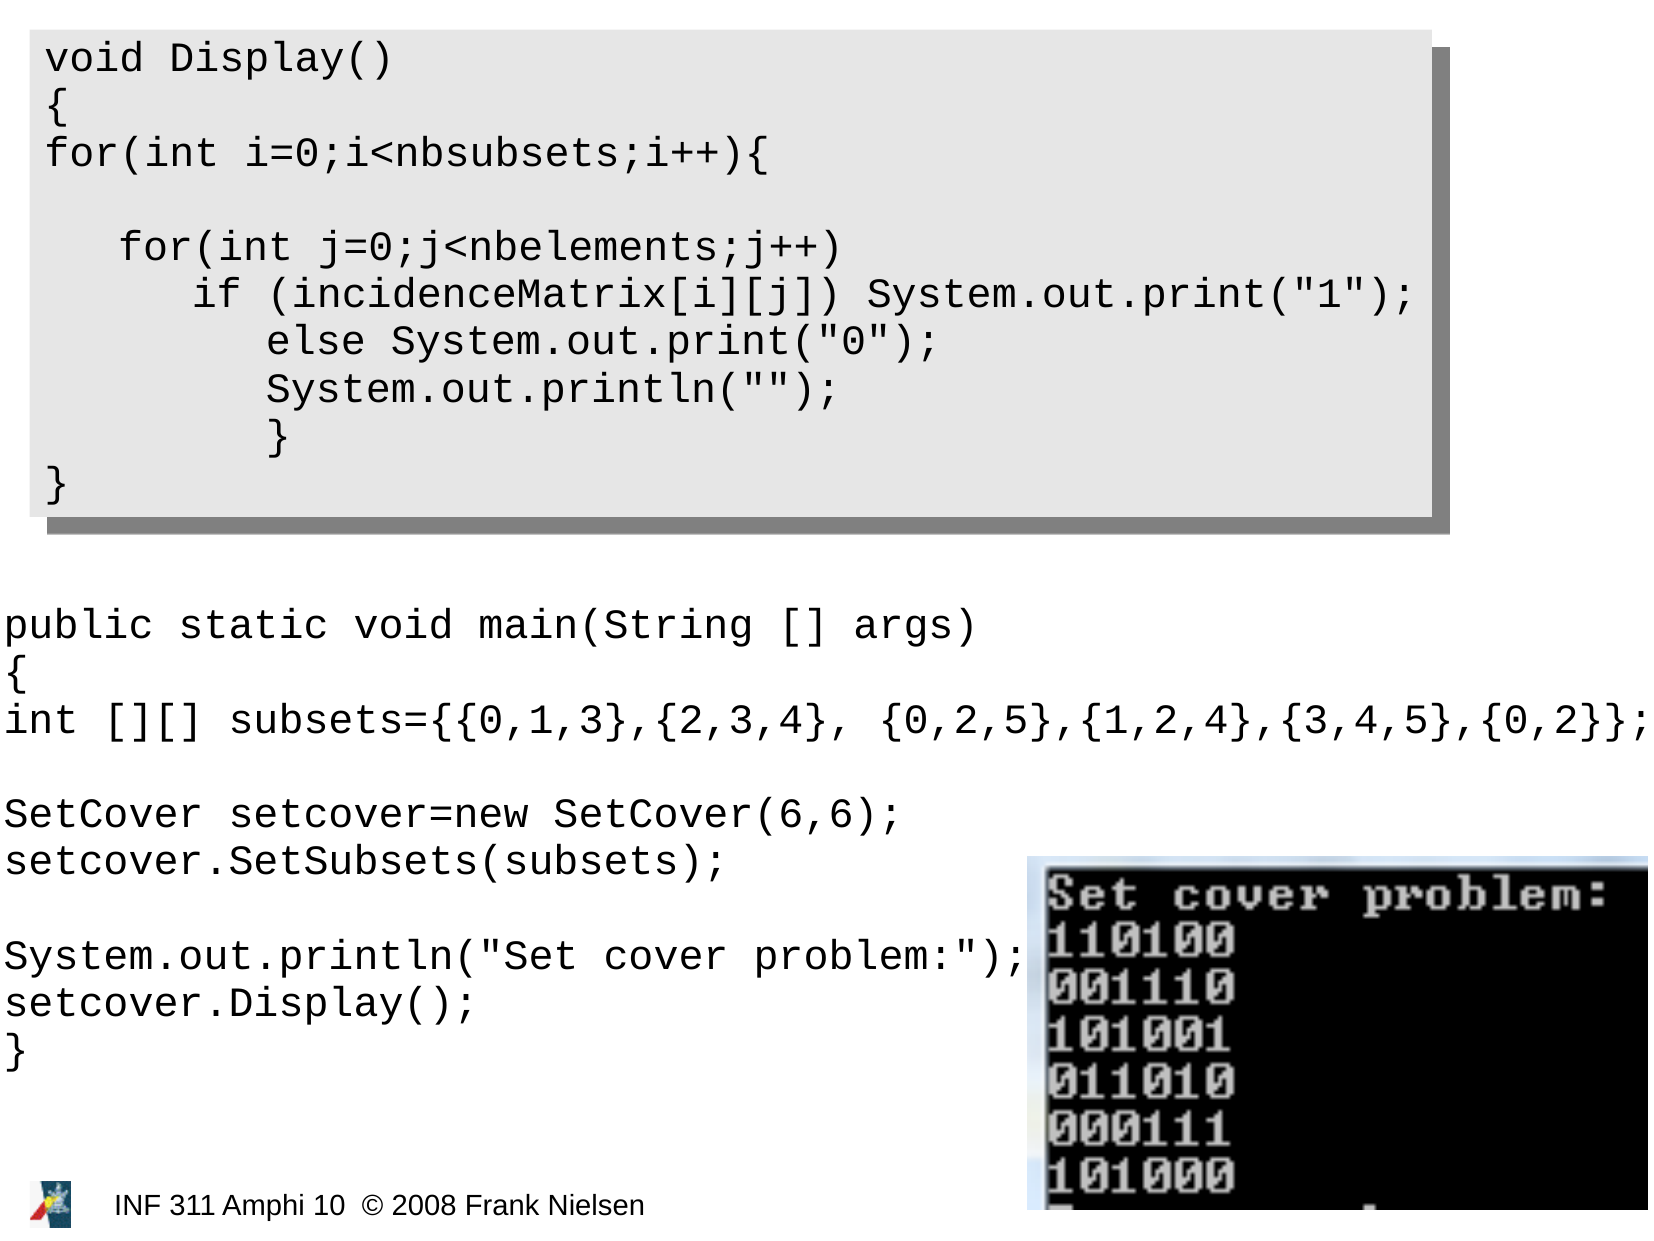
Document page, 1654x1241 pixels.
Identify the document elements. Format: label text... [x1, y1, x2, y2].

text_box public static void main(String [] args) { int [][] subsets={{0,1,3},{2,3,4}, {0,2,5},{1,2,4},{3,4,5},{0,2}}; SetCover setcover=new SetCover(6,6); setcover.SetSubsets(subsets); System.out.println("Set cover problem:"); setcover.Display(); } [0, 596, 1654, 1059]
picture [1027, 1059, 1648, 1210]
text_box void Display() { for(int i=0;i<nbsubsets;i++){ for(int j=0;j<nbelements;j++) if (incidenceMatrix[i][j]) System.out.print("1"); else System.out.print("0"); System.out.println(""); } } [29, 29, 1432, 492]
picture [29, 1181, 71, 1228]
